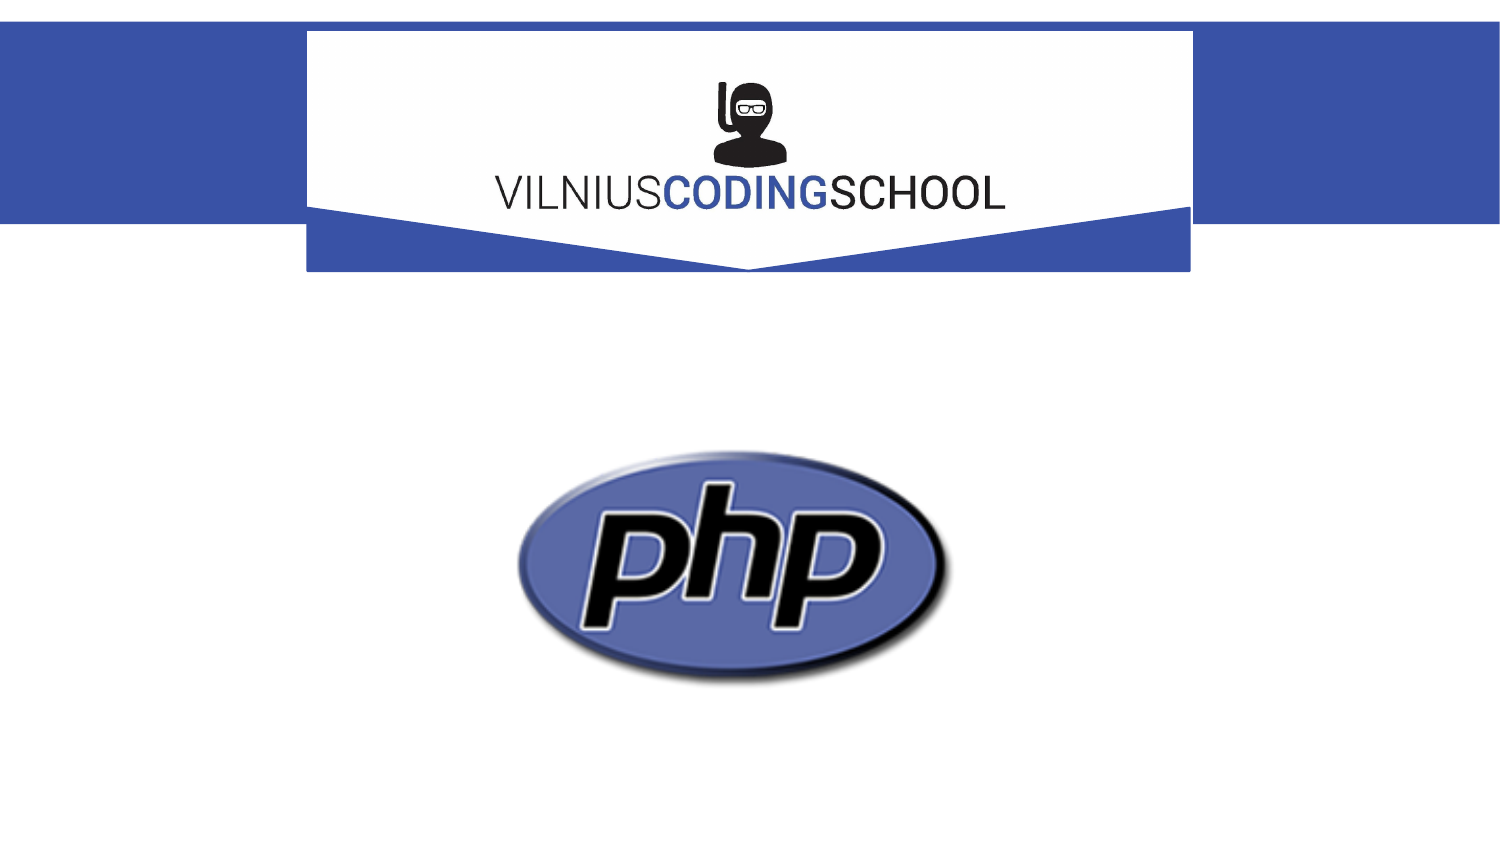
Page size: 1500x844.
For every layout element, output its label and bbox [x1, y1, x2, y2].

picture [307, 31, 1193, 272]
text_box [307, 207, 1190, 272]
picture [474, 436, 981, 696]
